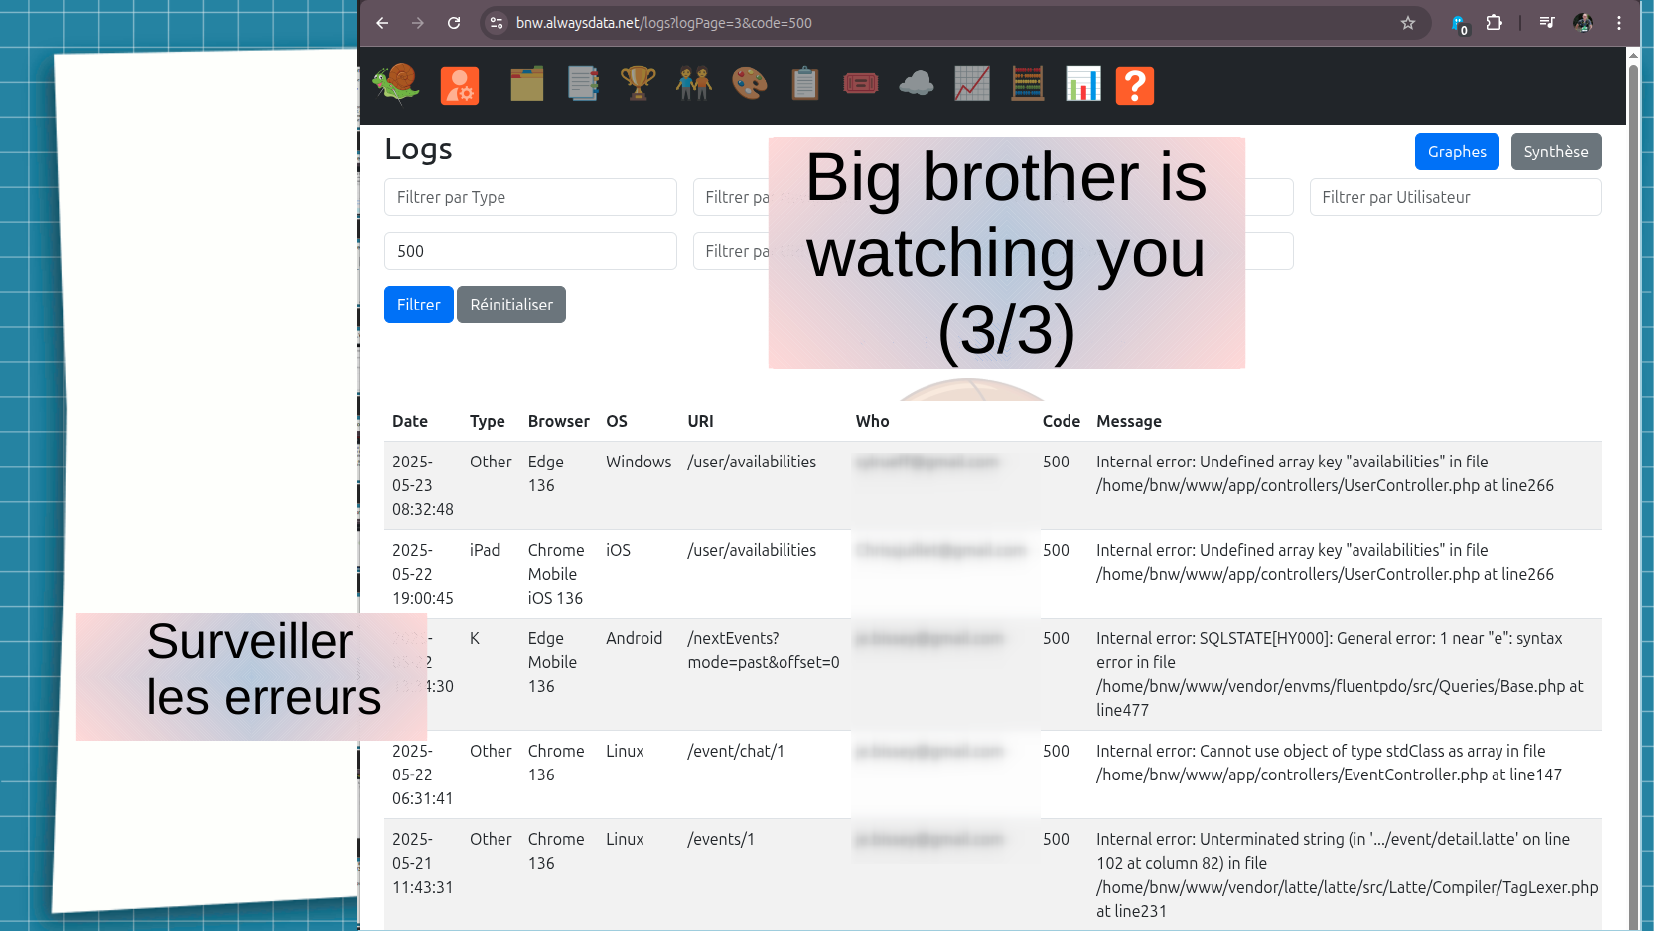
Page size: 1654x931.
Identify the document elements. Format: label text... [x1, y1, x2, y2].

picture [0, 0, 1654, 931]
list Surveiller les erreurs [75, 613, 428, 741]
title Big brother is watching you (3/3) [768, 137, 1246, 369]
